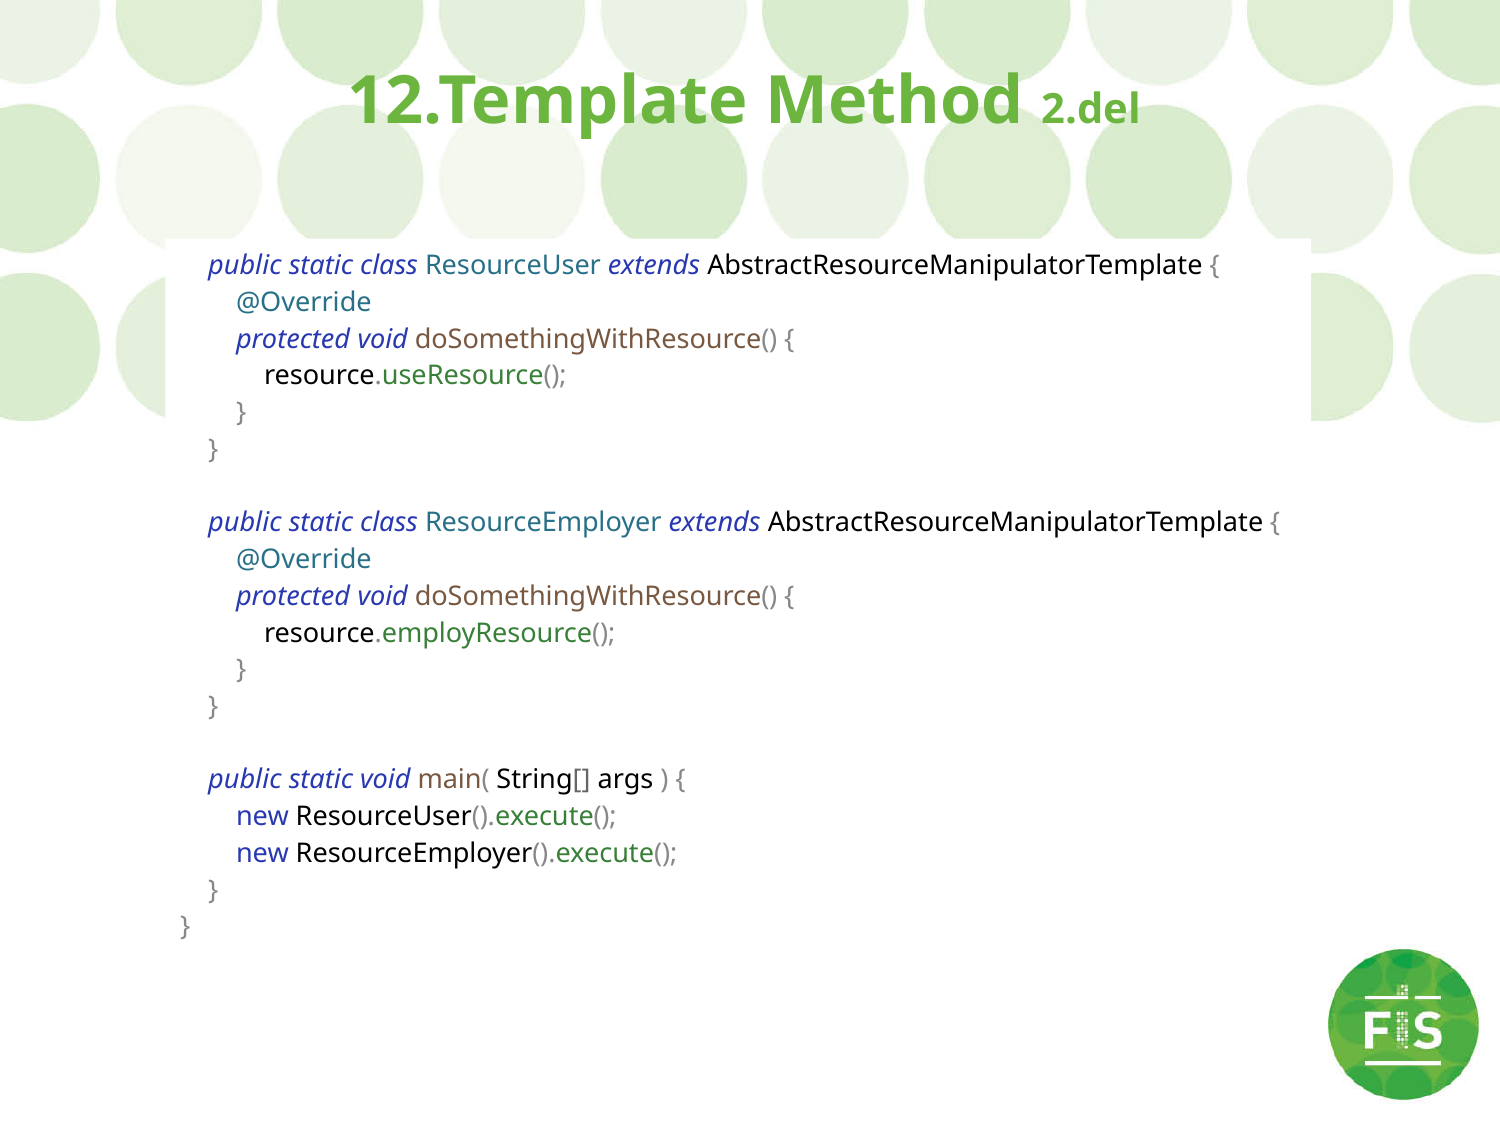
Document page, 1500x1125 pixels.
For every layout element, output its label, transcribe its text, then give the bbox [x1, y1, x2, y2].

title 12.Template Method 2.del [75, 59, 1425, 233]
text_box public static class ResourceUser extends AbstractResourceManipulatorTemplate { @Override protected void doSomethingWithResource() { resource.useResource(); } } public static class ResourceEmployer extends AbstractResourceManipulatorTemplate { @Override protected void doSomethingWithResource() { resource.employResource(); } } public static void main( String[] args ) { new ResourceUser().execute(); new ResourceEmployer().execute(); } } [165, 238, 1312, 993]
picture [0, 0, 1500, 1125]
